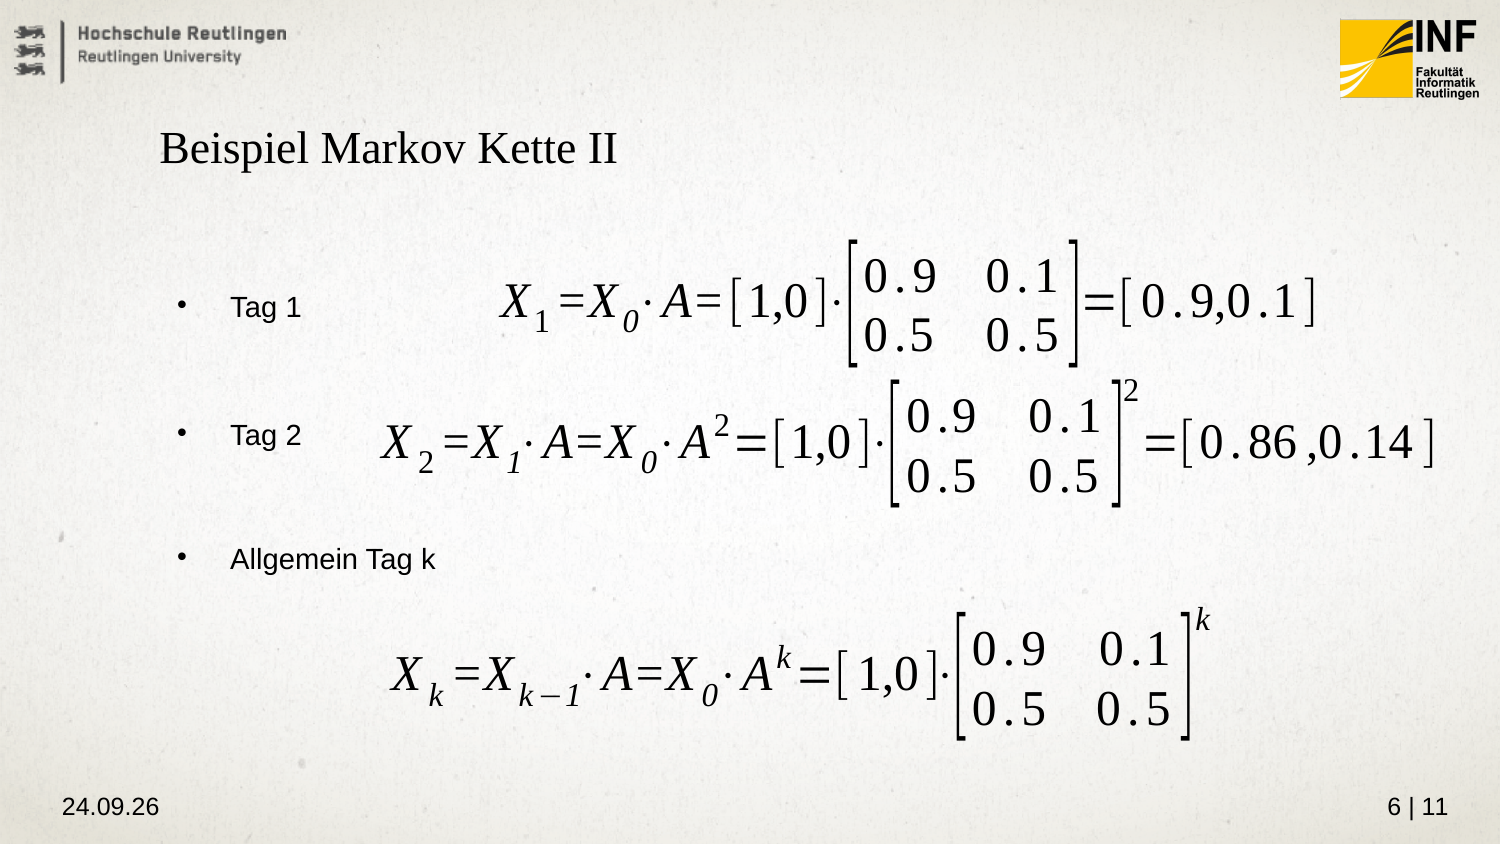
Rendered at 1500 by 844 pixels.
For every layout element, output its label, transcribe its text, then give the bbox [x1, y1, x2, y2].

list Tag 1 Tag 2 Allgemein Tag k [159, 224, 1341, 732]
chart [375, 602, 1229, 743]
title Beispiel Markov Kette II [159, 106, 1341, 188]
picture [0, 0, 1500, 844]
chart [366, 236, 1456, 511]
